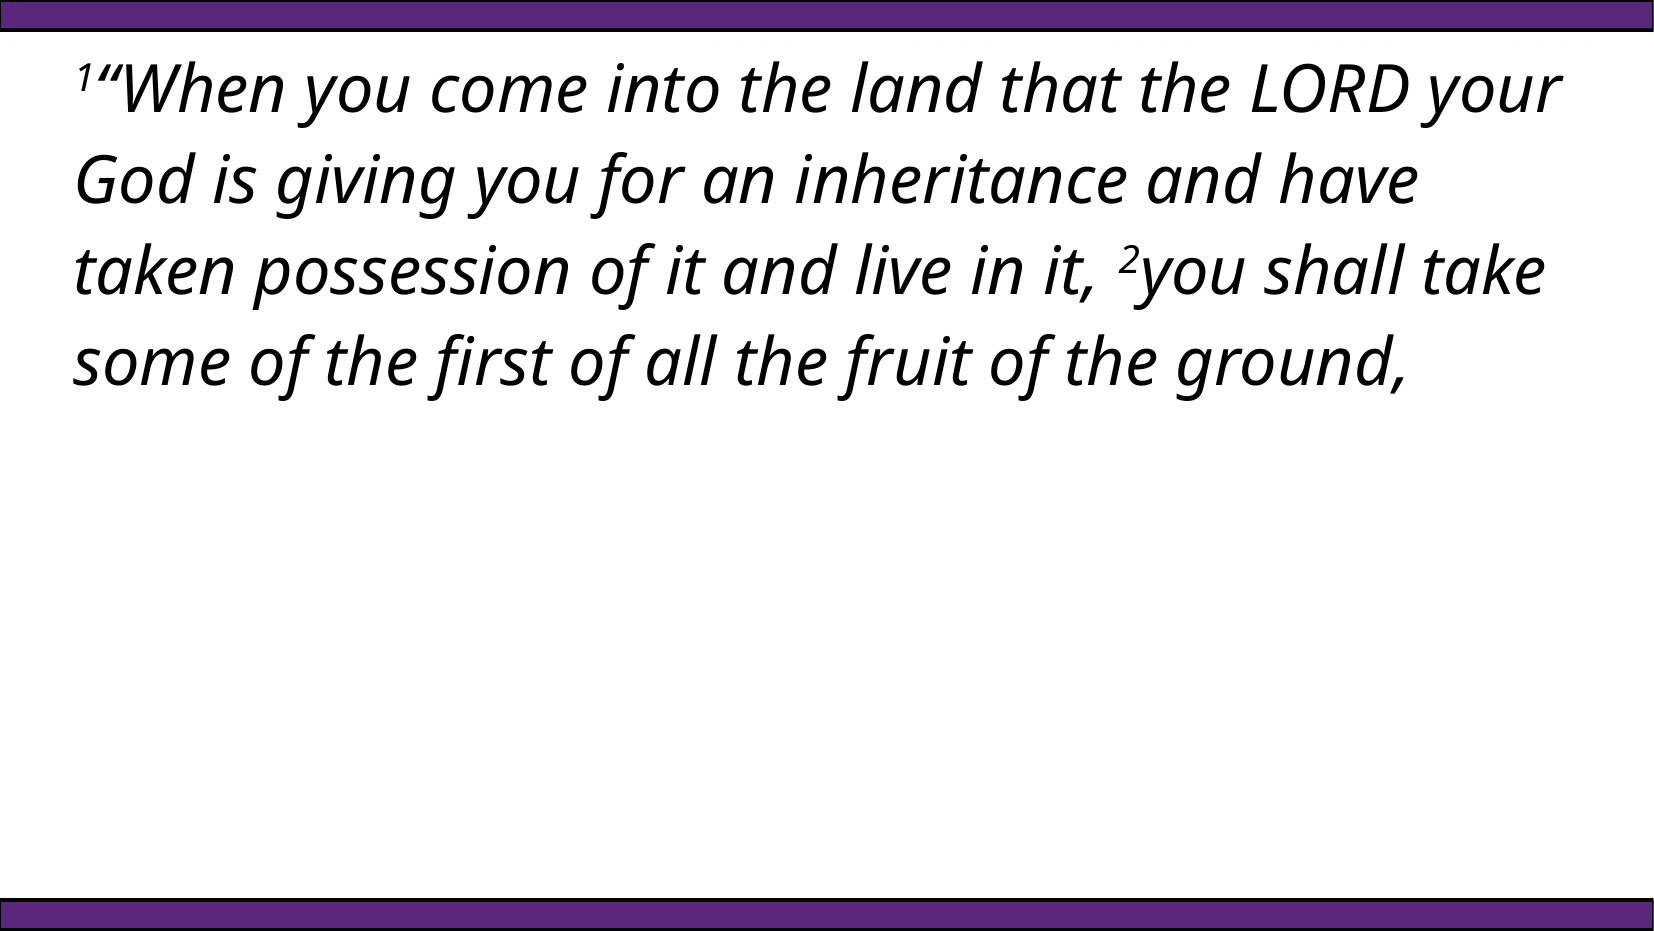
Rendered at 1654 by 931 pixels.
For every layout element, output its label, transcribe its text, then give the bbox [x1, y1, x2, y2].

text_box 1“When you come into the land that the LORD your God is giving you for an inheritance and have taken possession of it and live in it, 2you shall take some of the first of all the fruit of the ground, [58, 34, 1589, 493]
picture [0, 31, 1654, 900]
text_box [0, 0, 1654, 31]
text_box [0, 900, 1654, 931]
